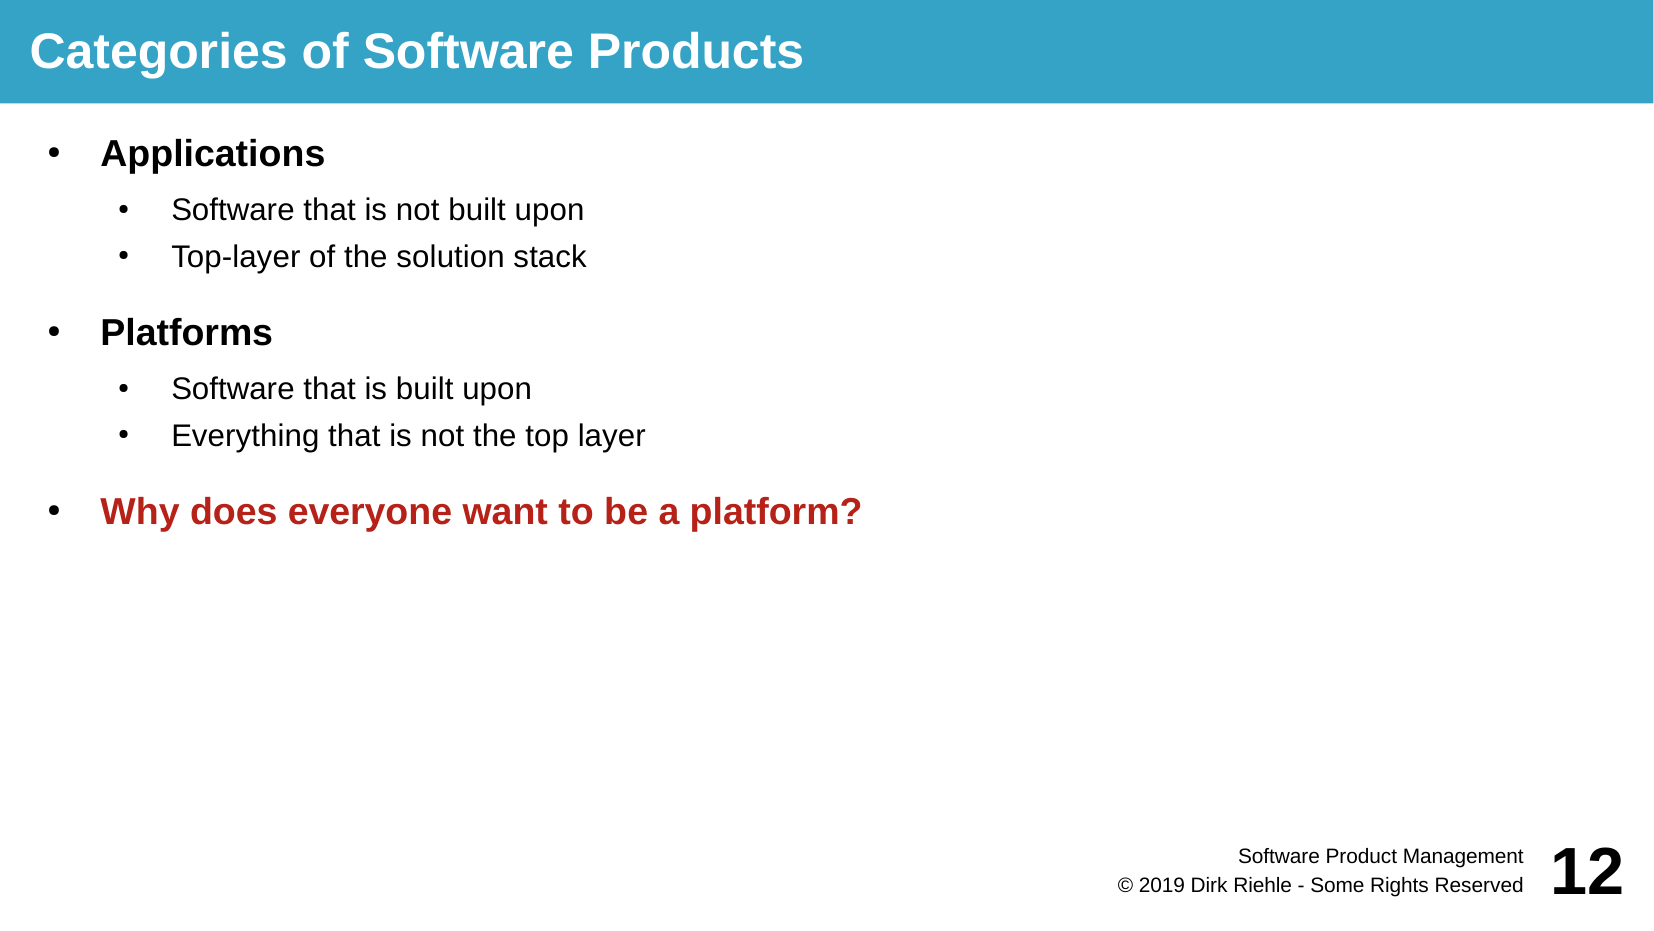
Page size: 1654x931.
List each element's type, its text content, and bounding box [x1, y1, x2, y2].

title Categories of Software Products [0, 0, 1654, 104]
list Applications Software that is not built upon Top-layer of the solution stack Platforms Software that is built upon Everything that is not the top layer Why does everyone want to be a platform? [29, 132, 1625, 813]
